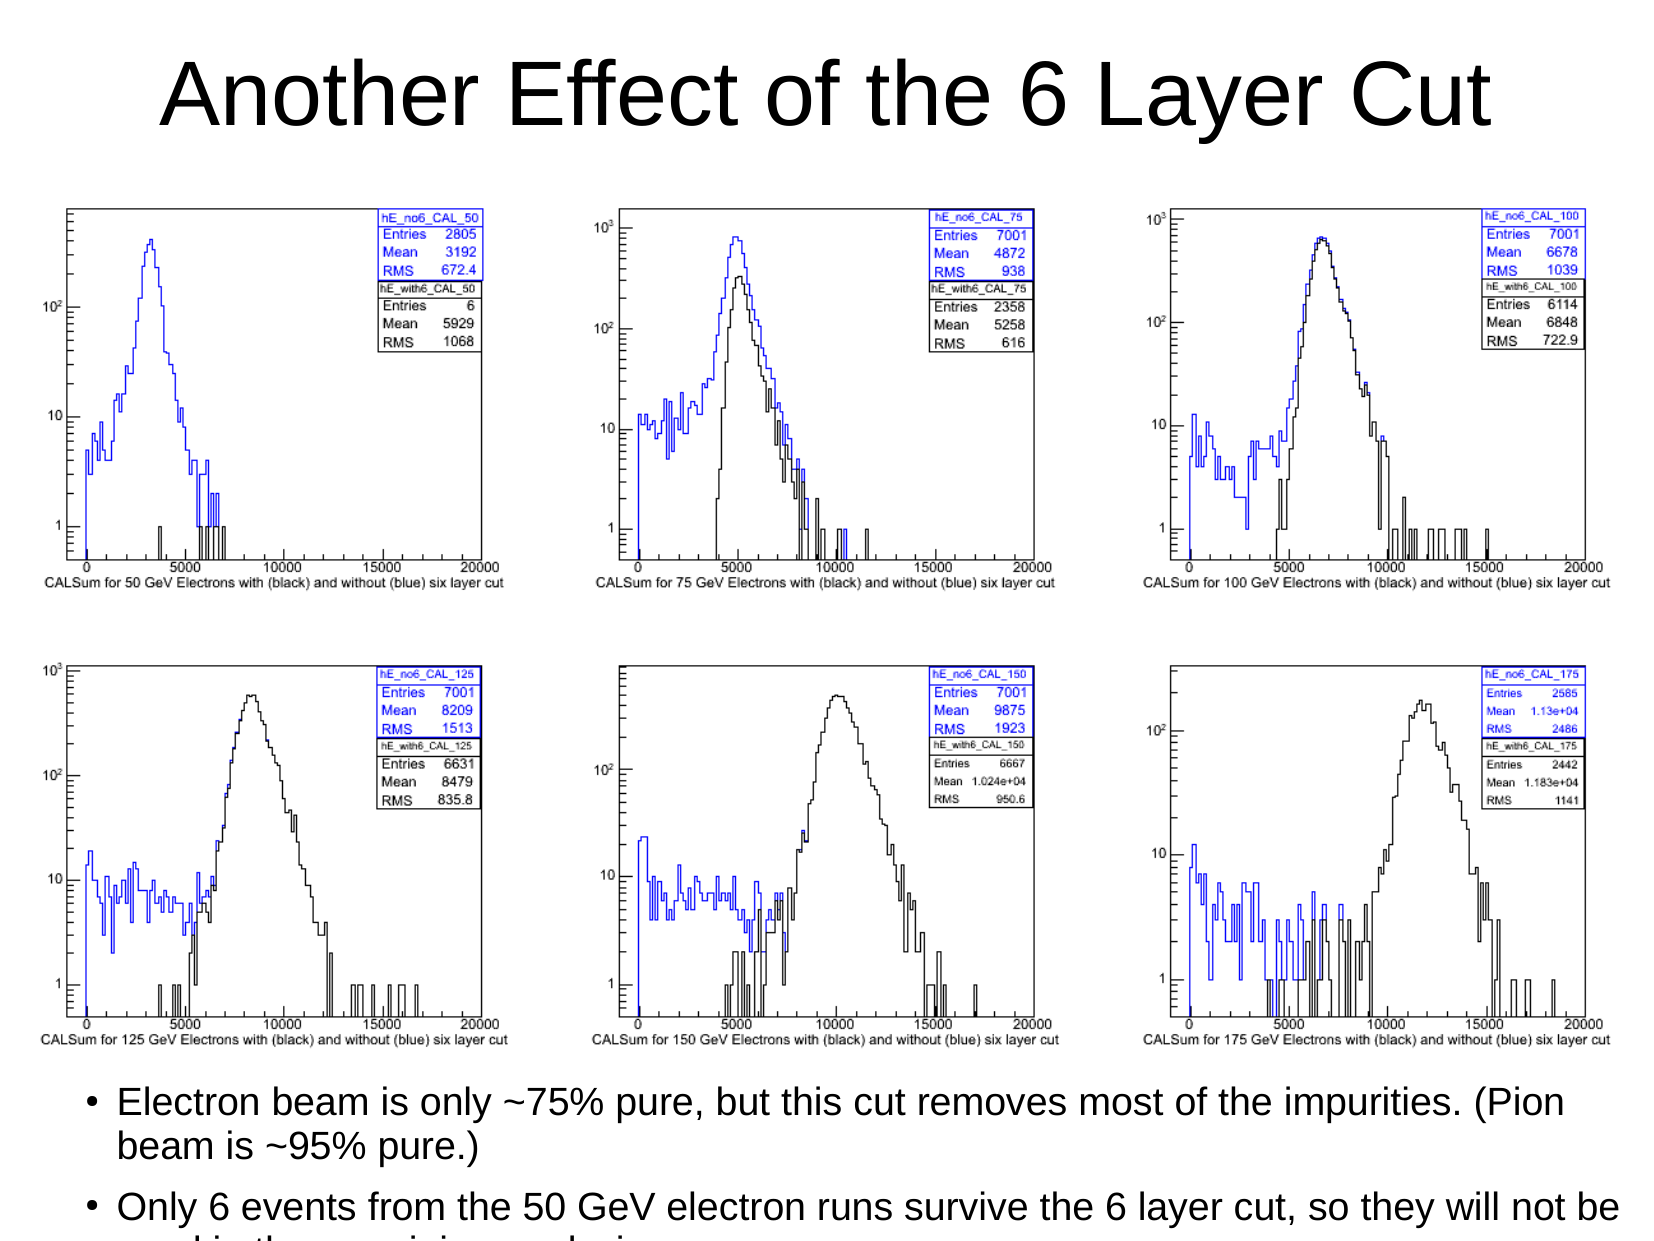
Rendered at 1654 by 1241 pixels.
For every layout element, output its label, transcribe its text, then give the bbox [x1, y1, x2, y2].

title Another Effect of the 6 Layer Cut [82, 0, 1571, 156]
picture [0, 156, 1654, 1070]
list Electron beam is only ~75% pure, but this cut removes most of the impurities. (Pion beam is ~95% pure.) Only 6 events from the 50 GeV electron runs survive the 6 layer cut, so they will not be used in the remaining analysis. [74, 1080, 1654, 1241]
